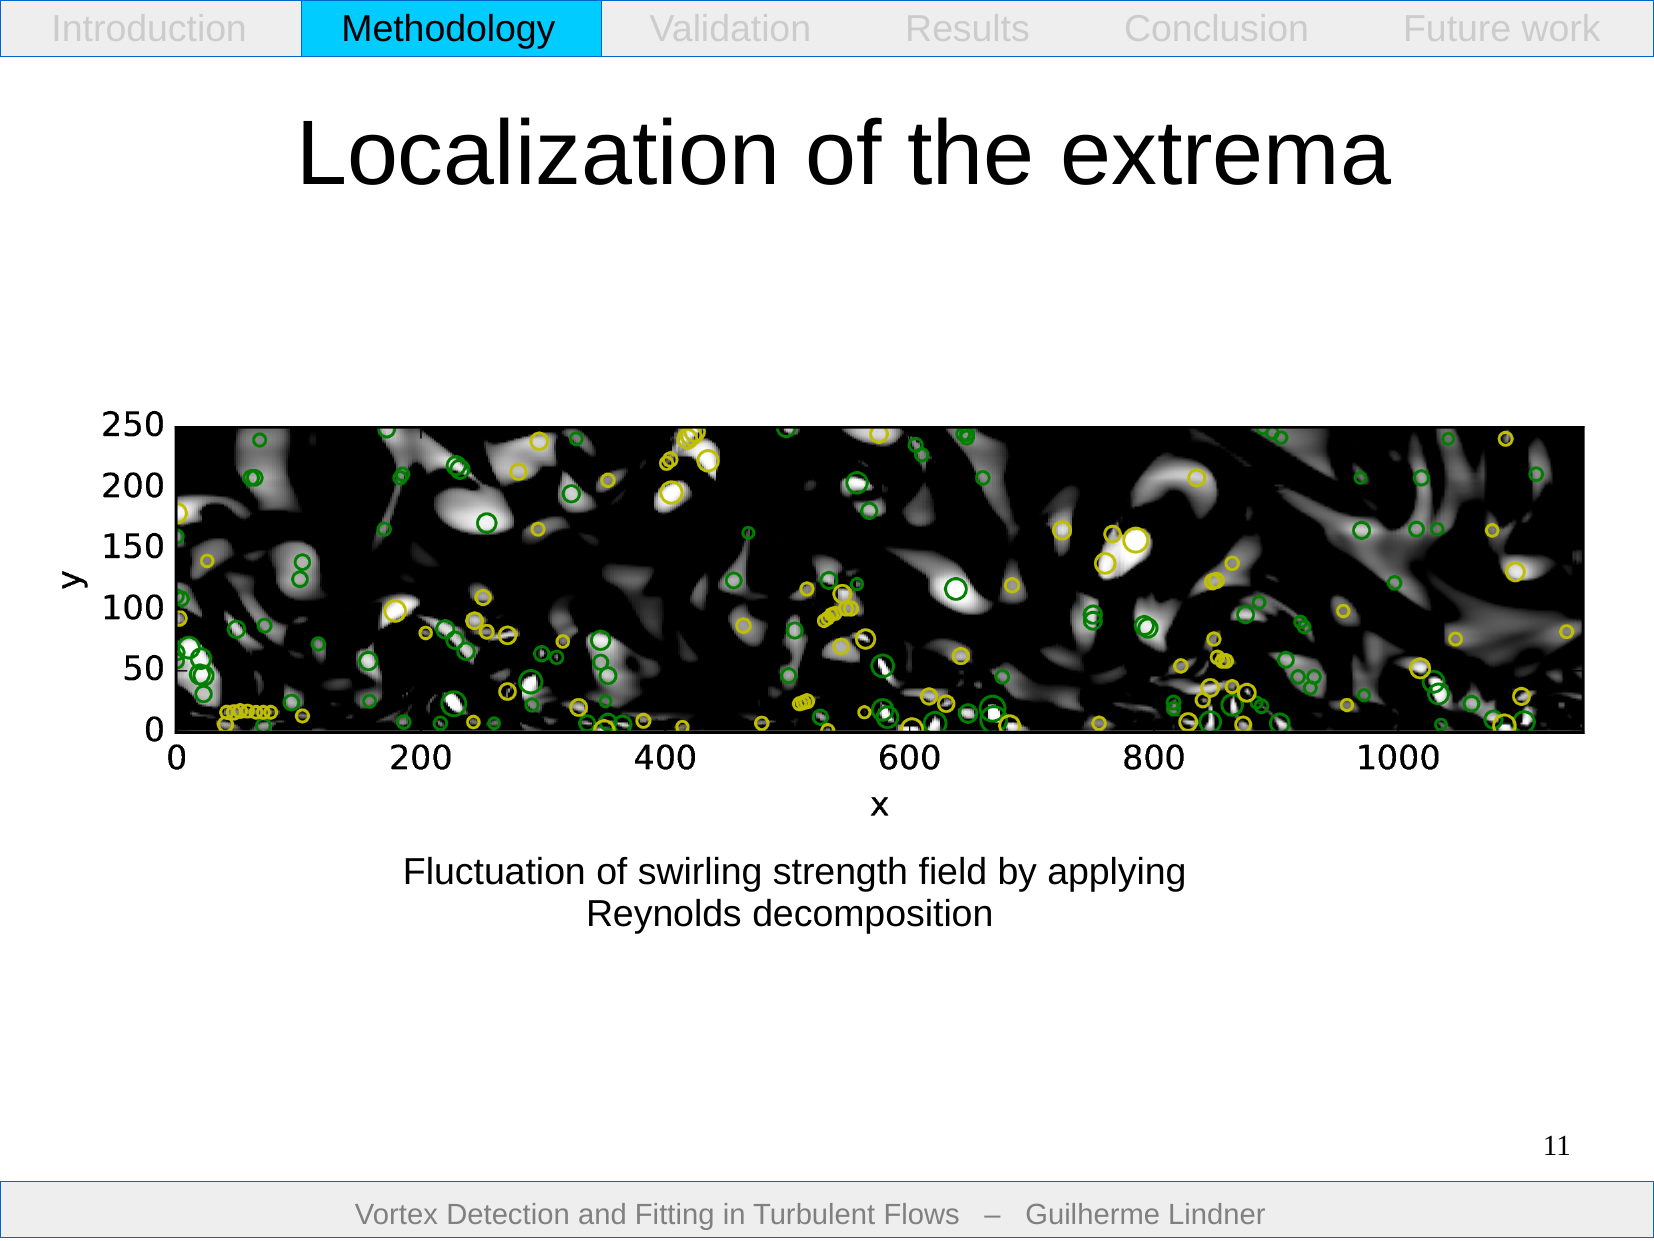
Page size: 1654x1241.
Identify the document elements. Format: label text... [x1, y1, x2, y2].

picture [46, 390, 1600, 841]
text_box [0, 1181, 1654, 1238]
title Localization of the extrema [82, 57, 1571, 257]
text_box Vortex Detection and Fitting in Turbulent Flows – Guilherme Lindner [340, 1190, 1314, 1241]
text_box Introduction Methodology Validation Results Conclusion Future work [0, 0, 1654, 57]
text_box Fluctuation of swirling strength field by applying Reynolds decomposition [360, 843, 1231, 984]
